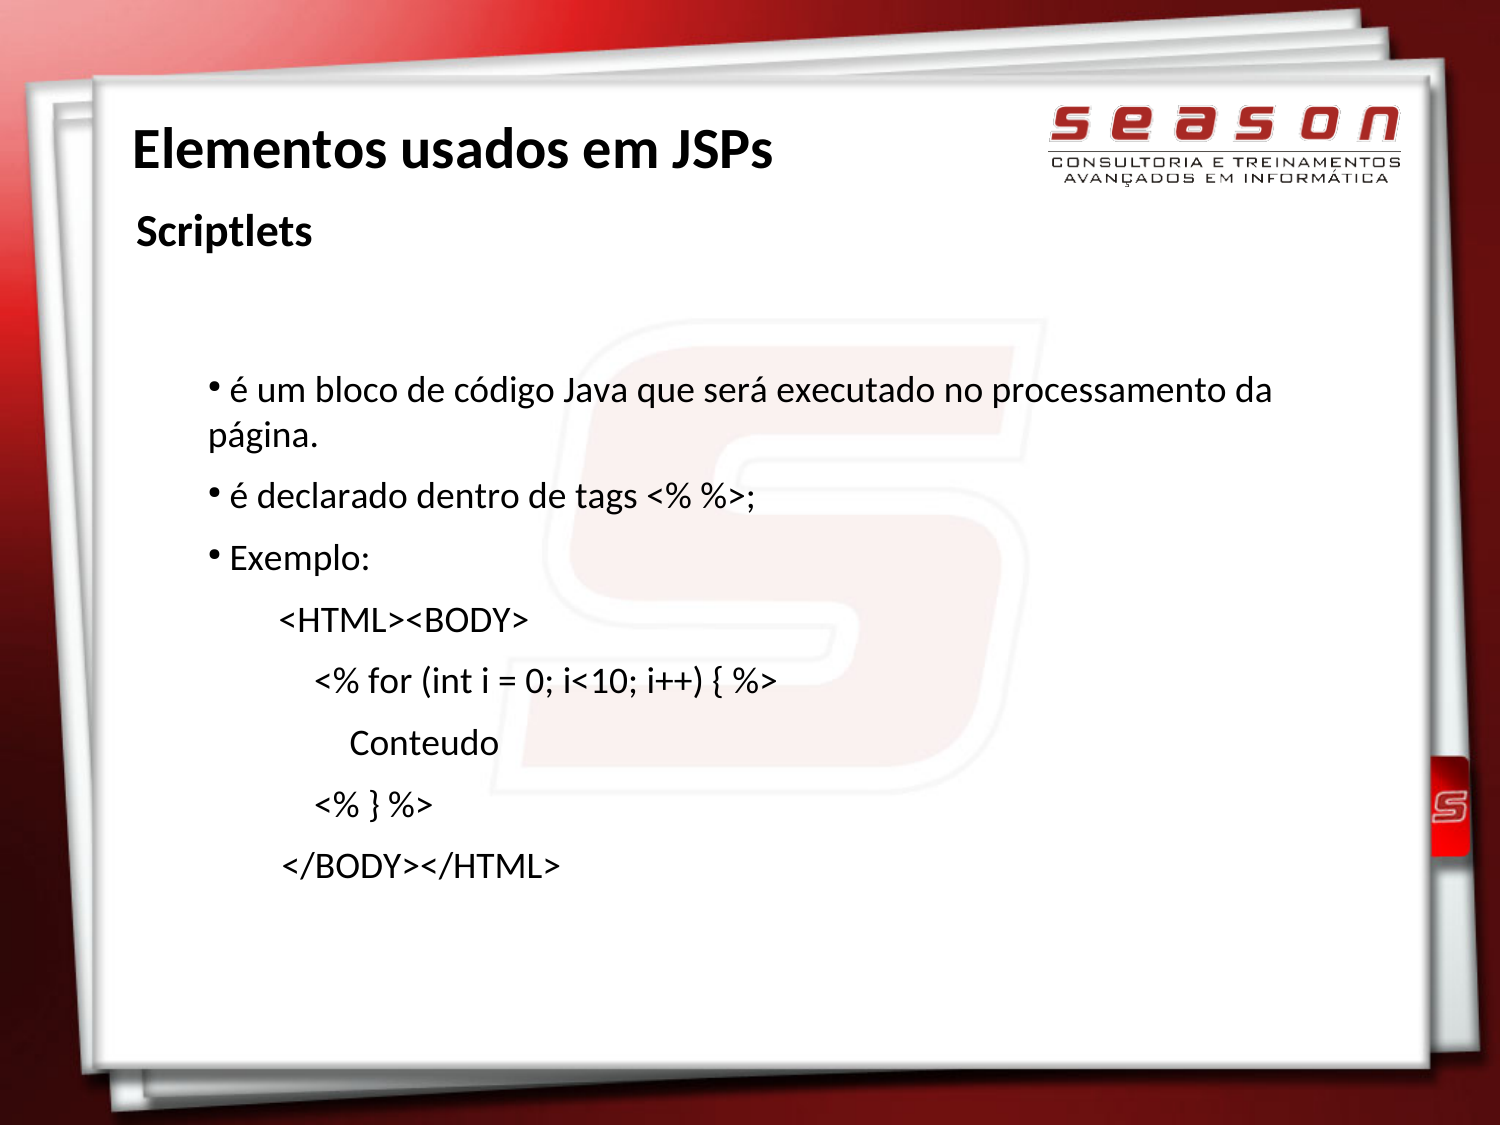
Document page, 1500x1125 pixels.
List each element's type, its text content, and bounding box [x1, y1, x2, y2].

picture [0, 0, 1500, 1125]
text_box Scriptlets [119, 200, 1240, 256]
title Elementos usados em JSPs [118, 33, 1394, 257]
text_box é um bloco de código Java que será executado no processamento da página. é declarado dentro de tags <% %>; Exemplo: <HTML><BODY> <% for (int i = 0; i<10; i++) { %> Conteudo <% } %> </BODY></HTML> [207, 357, 1328, 894]
